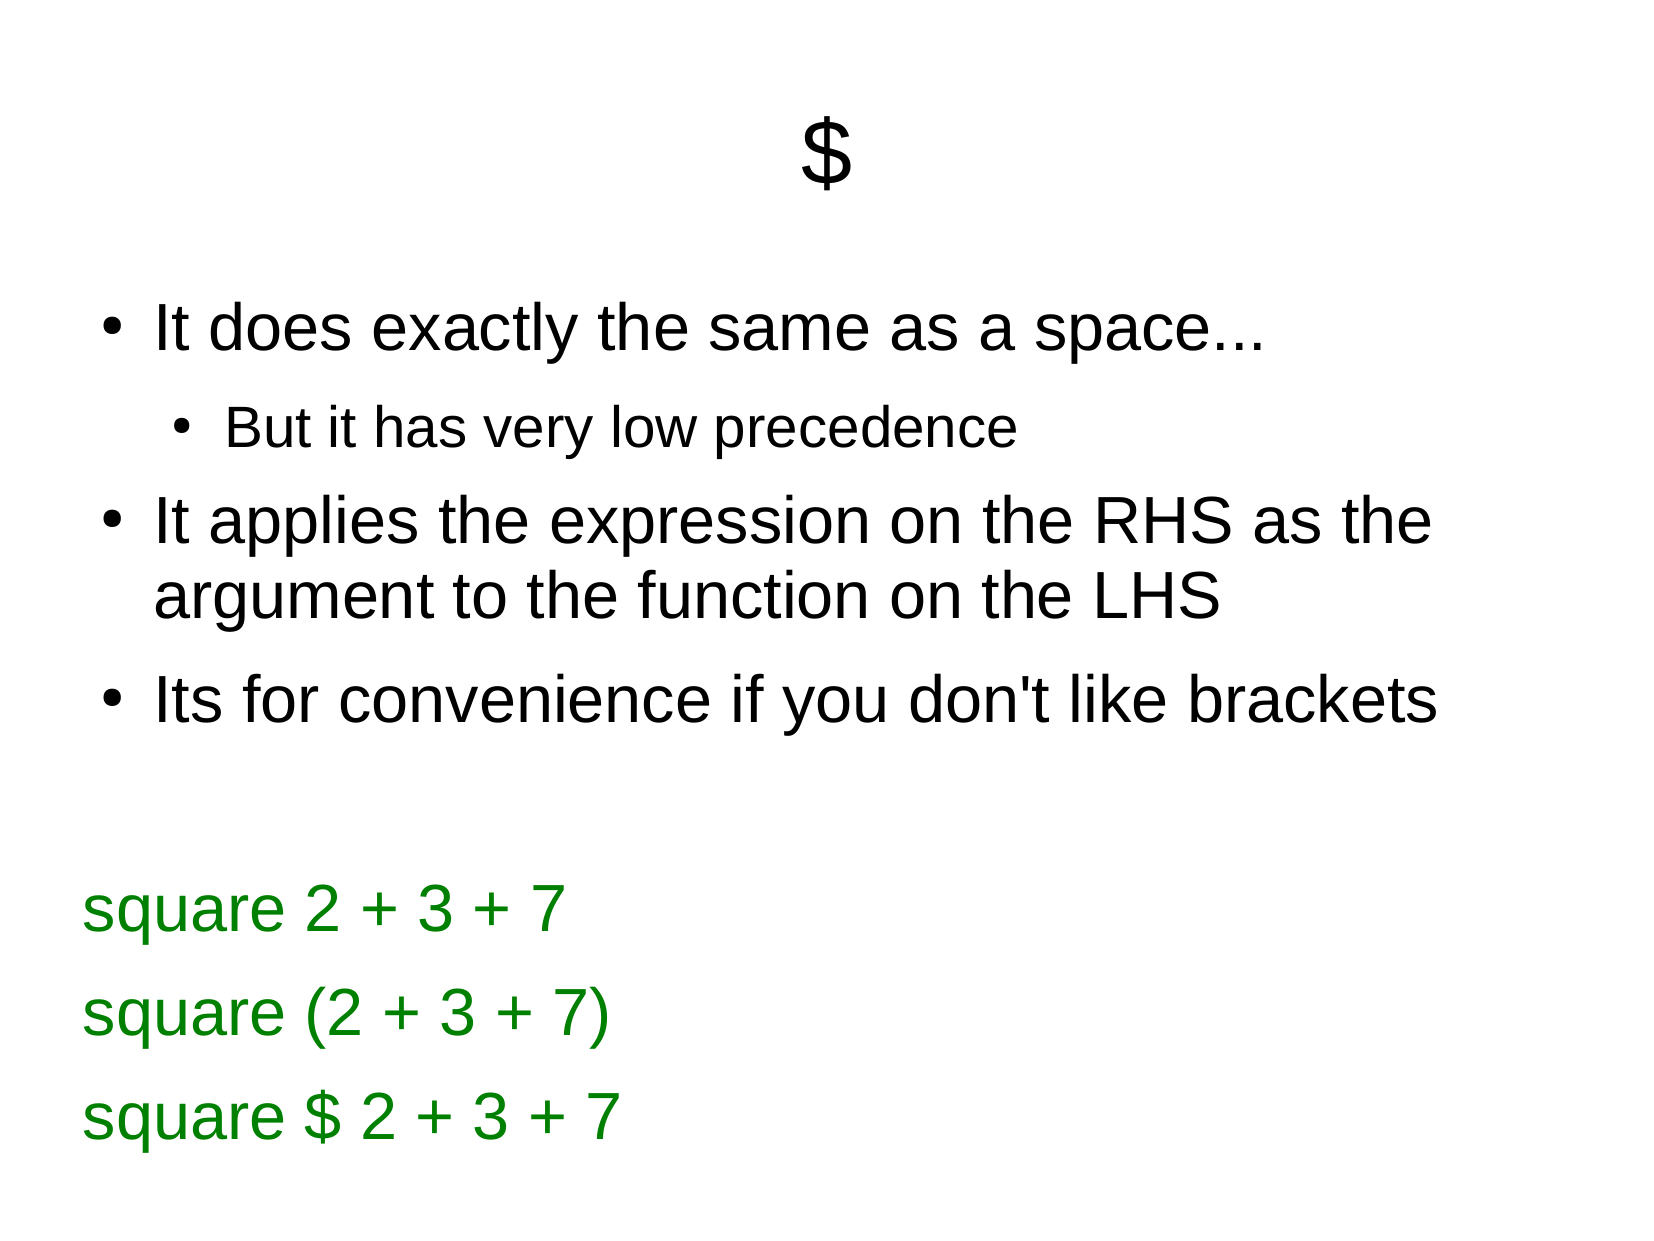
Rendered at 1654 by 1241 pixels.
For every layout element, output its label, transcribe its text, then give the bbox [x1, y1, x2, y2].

list It does exactly the same as a space... But it has very low precedence It applies the expression on the RHS as the argument to the function on the LHS Its for convenience if you don't like brackets square 2 + 3 + 7 square (2 + 3 + 7) square $ 2 + 3 + 7 [82, 290, 1571, 1155]
title $ [82, 56, 1571, 250]
